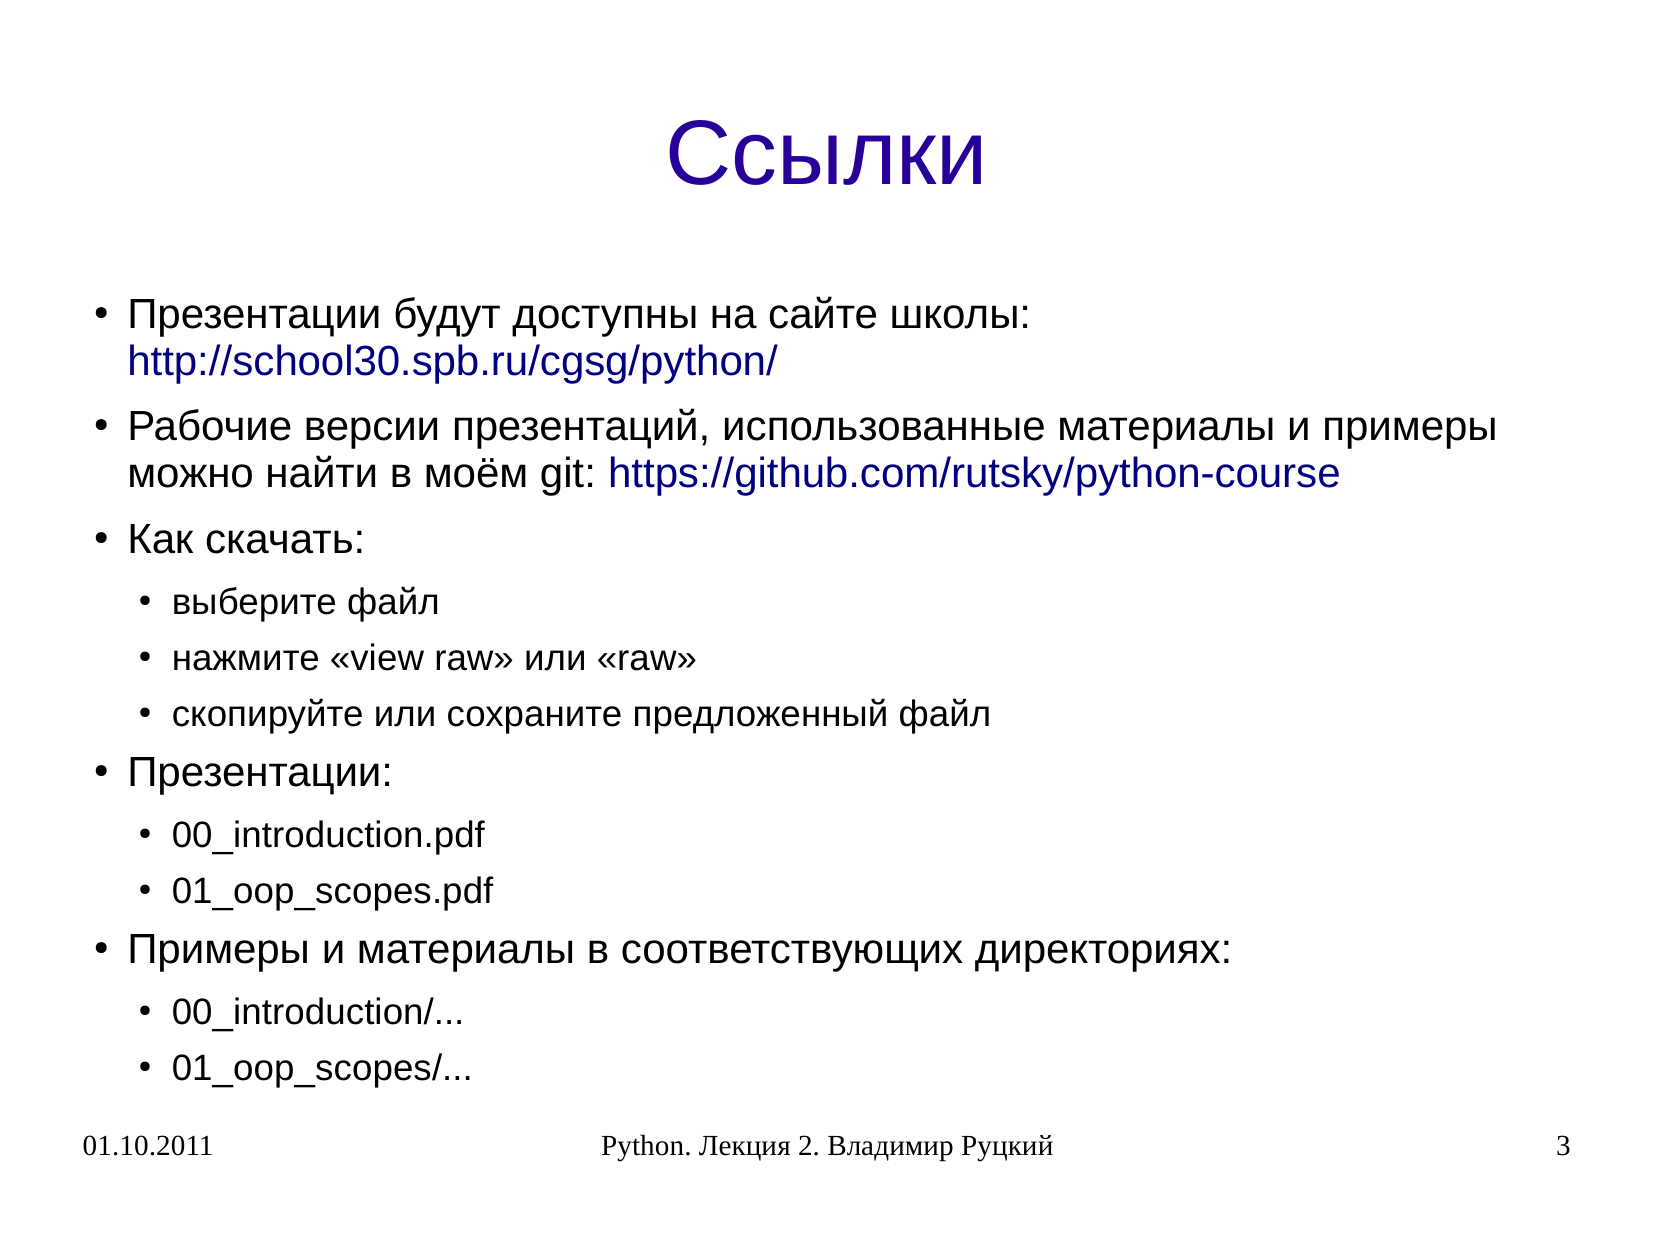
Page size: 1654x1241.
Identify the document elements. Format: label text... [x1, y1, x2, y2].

list Презентации будут доступны на сайте школы: http://school30.spb.ru/cgsg/python/ Рабочие версии презентаций, использованные материалы и примеры можно найти в моём git: https://github.com/rutsky/python-course Как скачать: выберите файл нажмите «view raw» или «raw» скопируйте или сохраните предложенный файл Презентации: 00_introduction.pdf 01_oop_scopes.pdf Примеры и материалы в соответствующих директориях: 00_introduction/... 01_oop_scopes/... [82, 290, 1571, 1109]
title Ссылки [82, 49, 1571, 257]
